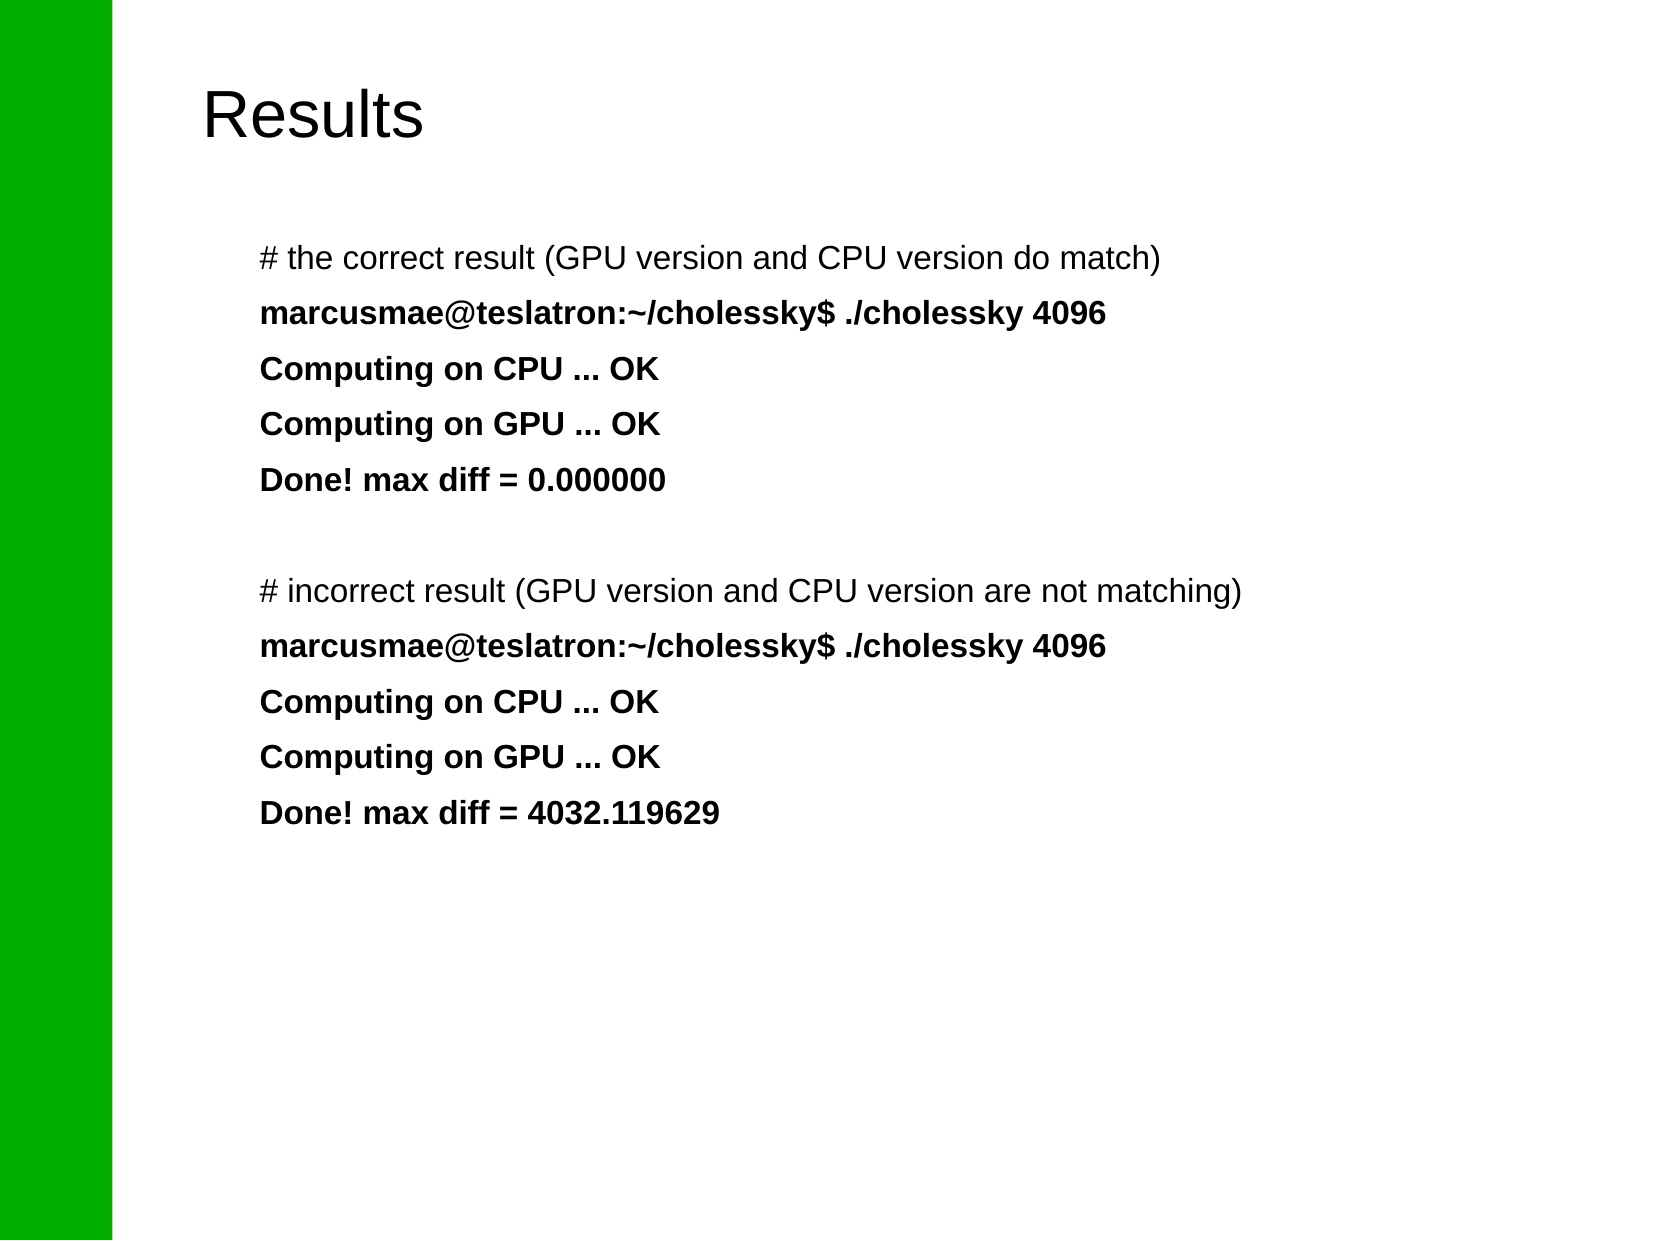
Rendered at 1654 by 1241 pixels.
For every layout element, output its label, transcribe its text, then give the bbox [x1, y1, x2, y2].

text_box [0, 0, 113, 1241]
text_box Results [187, 70, 441, 160]
text_box # the correct result (GPU version and CPU version do match) marcusmae@teslatron:~/cholessky$ ./cholessky 4096 Computing on CPU ... OK Computing on GPU ... OK Done! max diff = 0.000000 # incorrect result (GPU version and CPU version are not matching) marcusmae@teslatron:~/cholessky$ ./cholessky 4096 Computing on CPU ... OK Computing on GPU ... OK Done! max diff = 4032.119629 [244, 213, 1259, 821]
